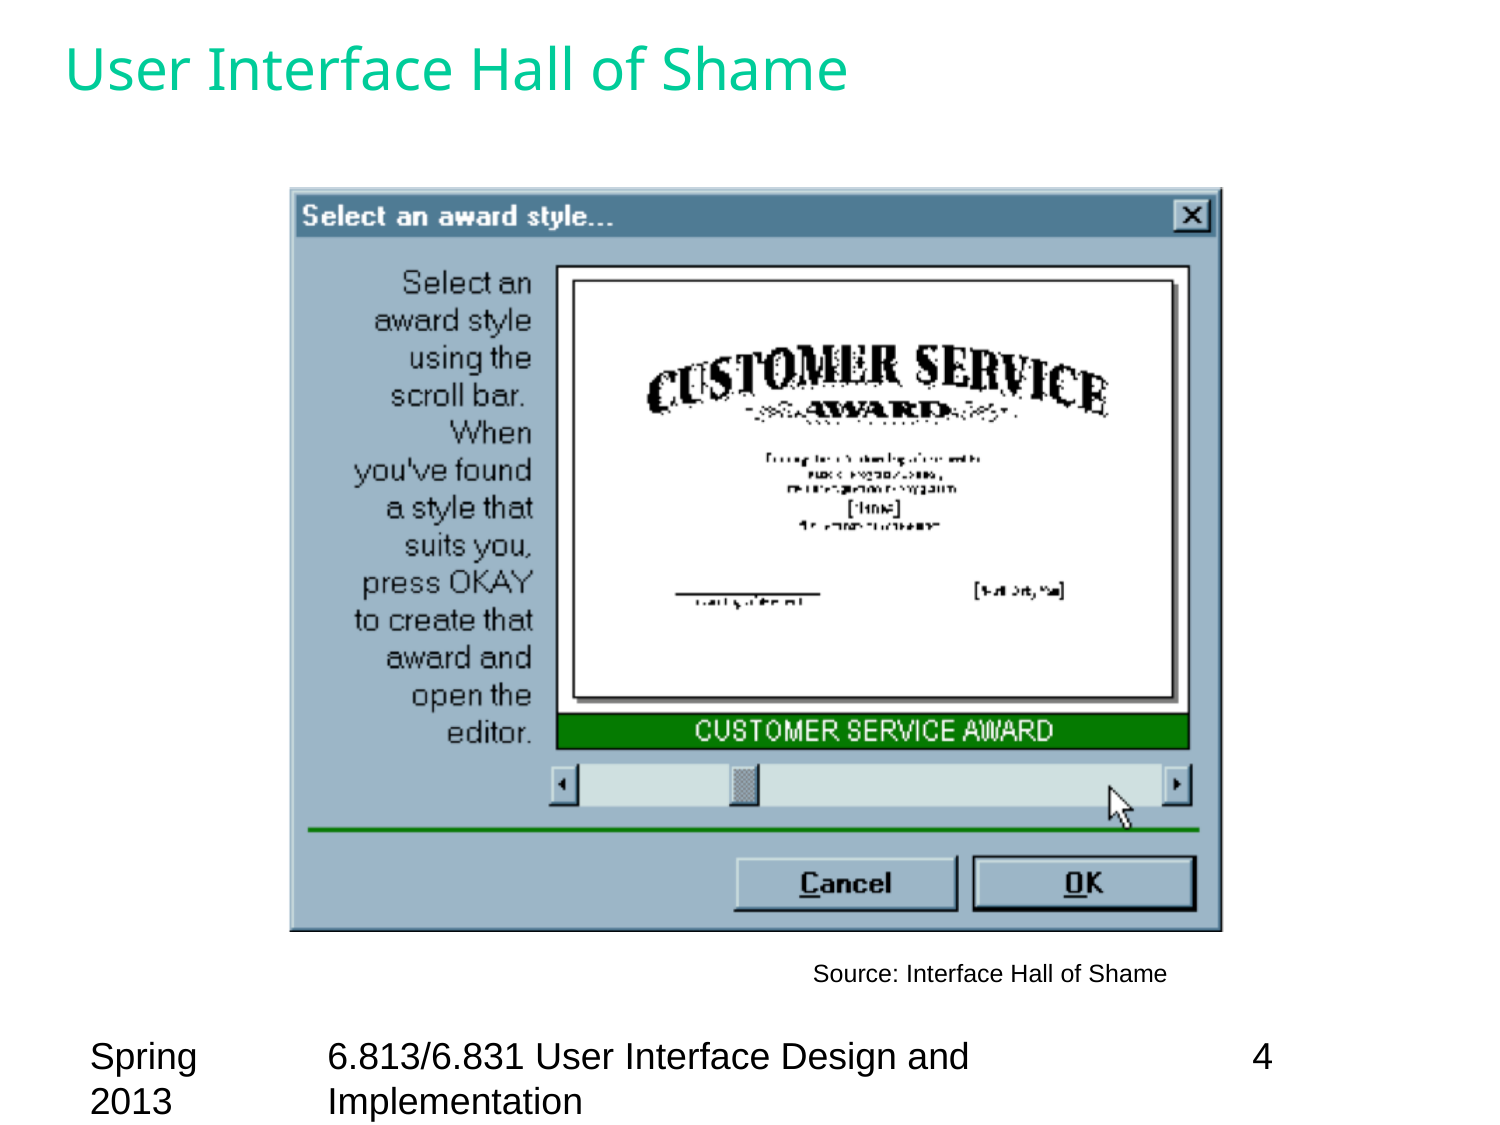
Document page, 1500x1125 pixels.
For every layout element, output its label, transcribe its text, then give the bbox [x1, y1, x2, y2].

title User Interface Hall of Shame [50, 24, 1438, 150]
picture [287, 187, 1225, 932]
text_box Source: Interface Hall of Shame [798, 950, 1184, 995]
slide_number <number> [1237, 1024, 1425, 1103]
footer 6.813/6.831 User Interface Design and Implementation [312, 1024, 1225, 1103]
slide_number Spring 2013 [75, 1024, 300, 1103]
